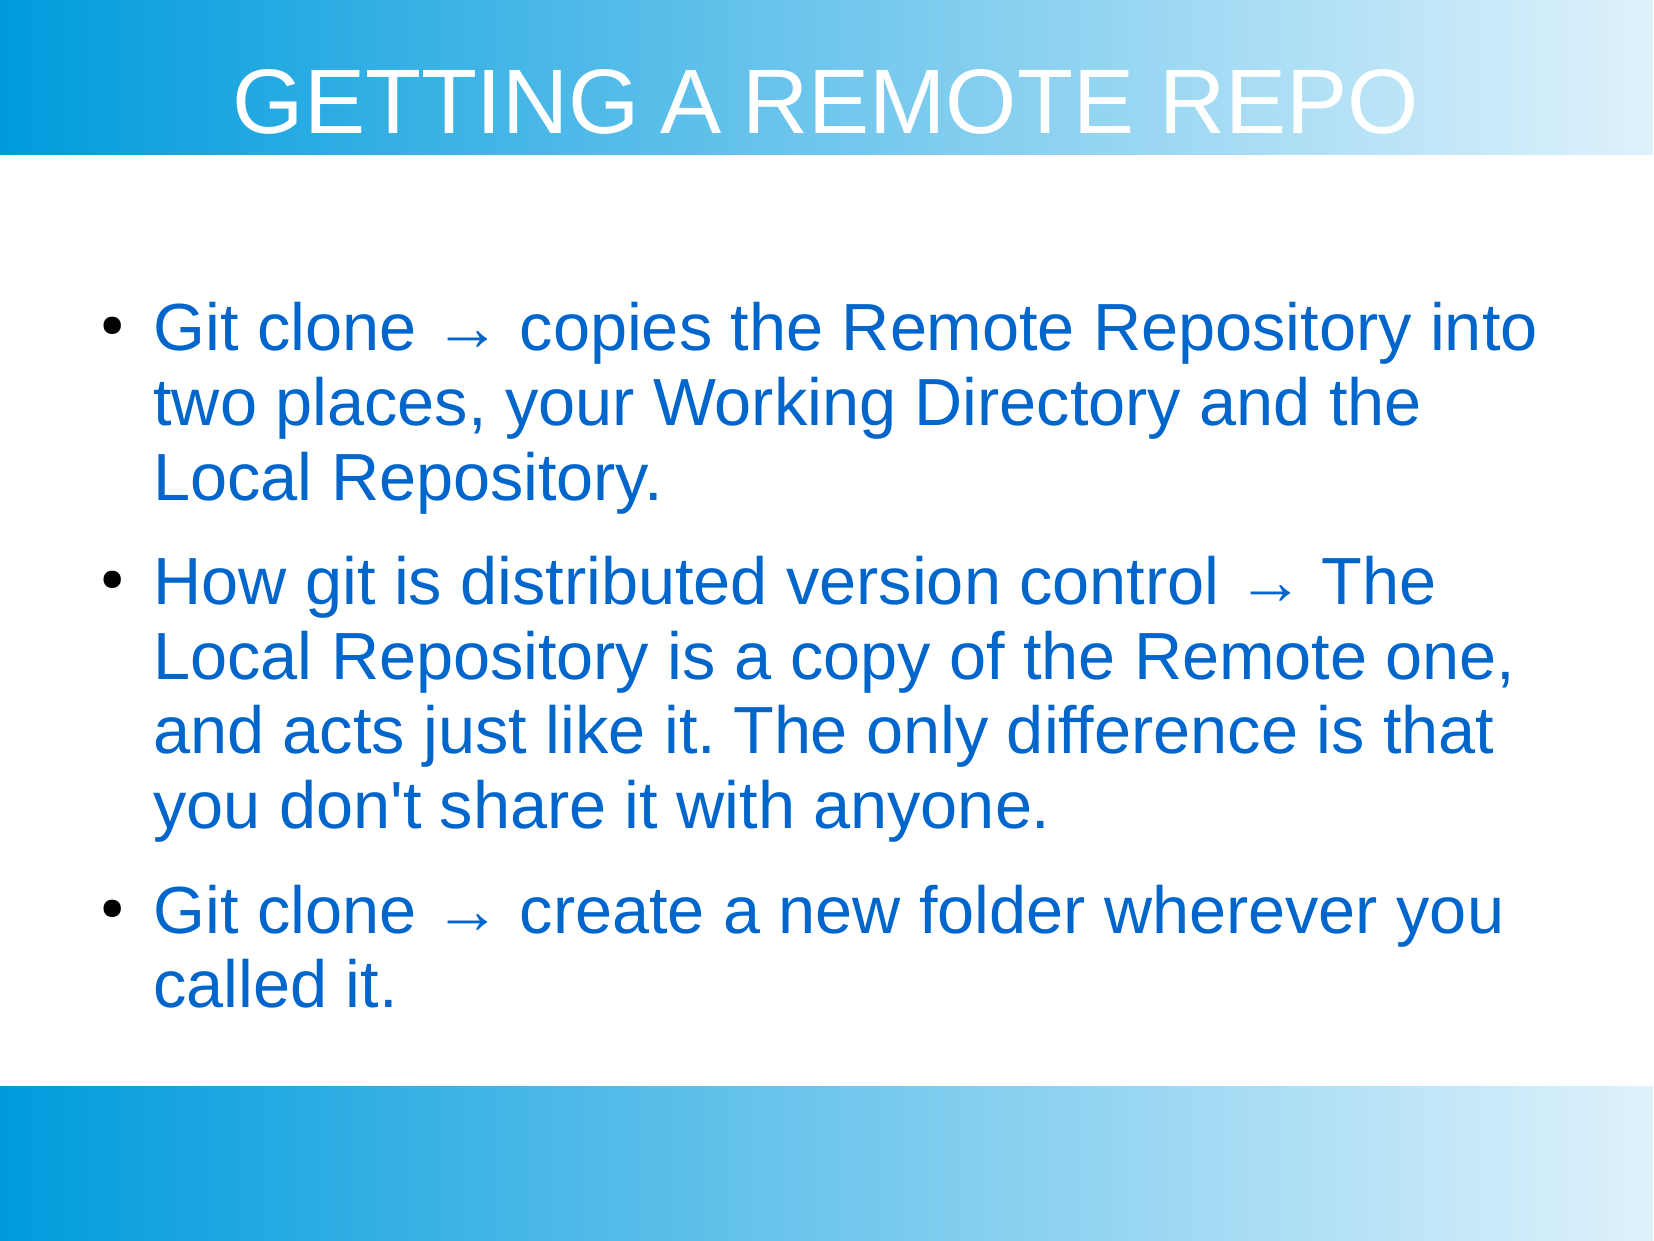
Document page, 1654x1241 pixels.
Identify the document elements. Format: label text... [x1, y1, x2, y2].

title GETTING A REMOTE REPO [82, 49, 1571, 155]
list Git clone → copies the Remote Repository into two places, your Working Directory and the Local Repository. How git is distributed version control → The Local Repository is a copy of the Remote one, and acts just like it. The only difference is that you don't share it with anyone. Git clone → create a new folder wherever you called it. [82, 290, 1571, 1010]
